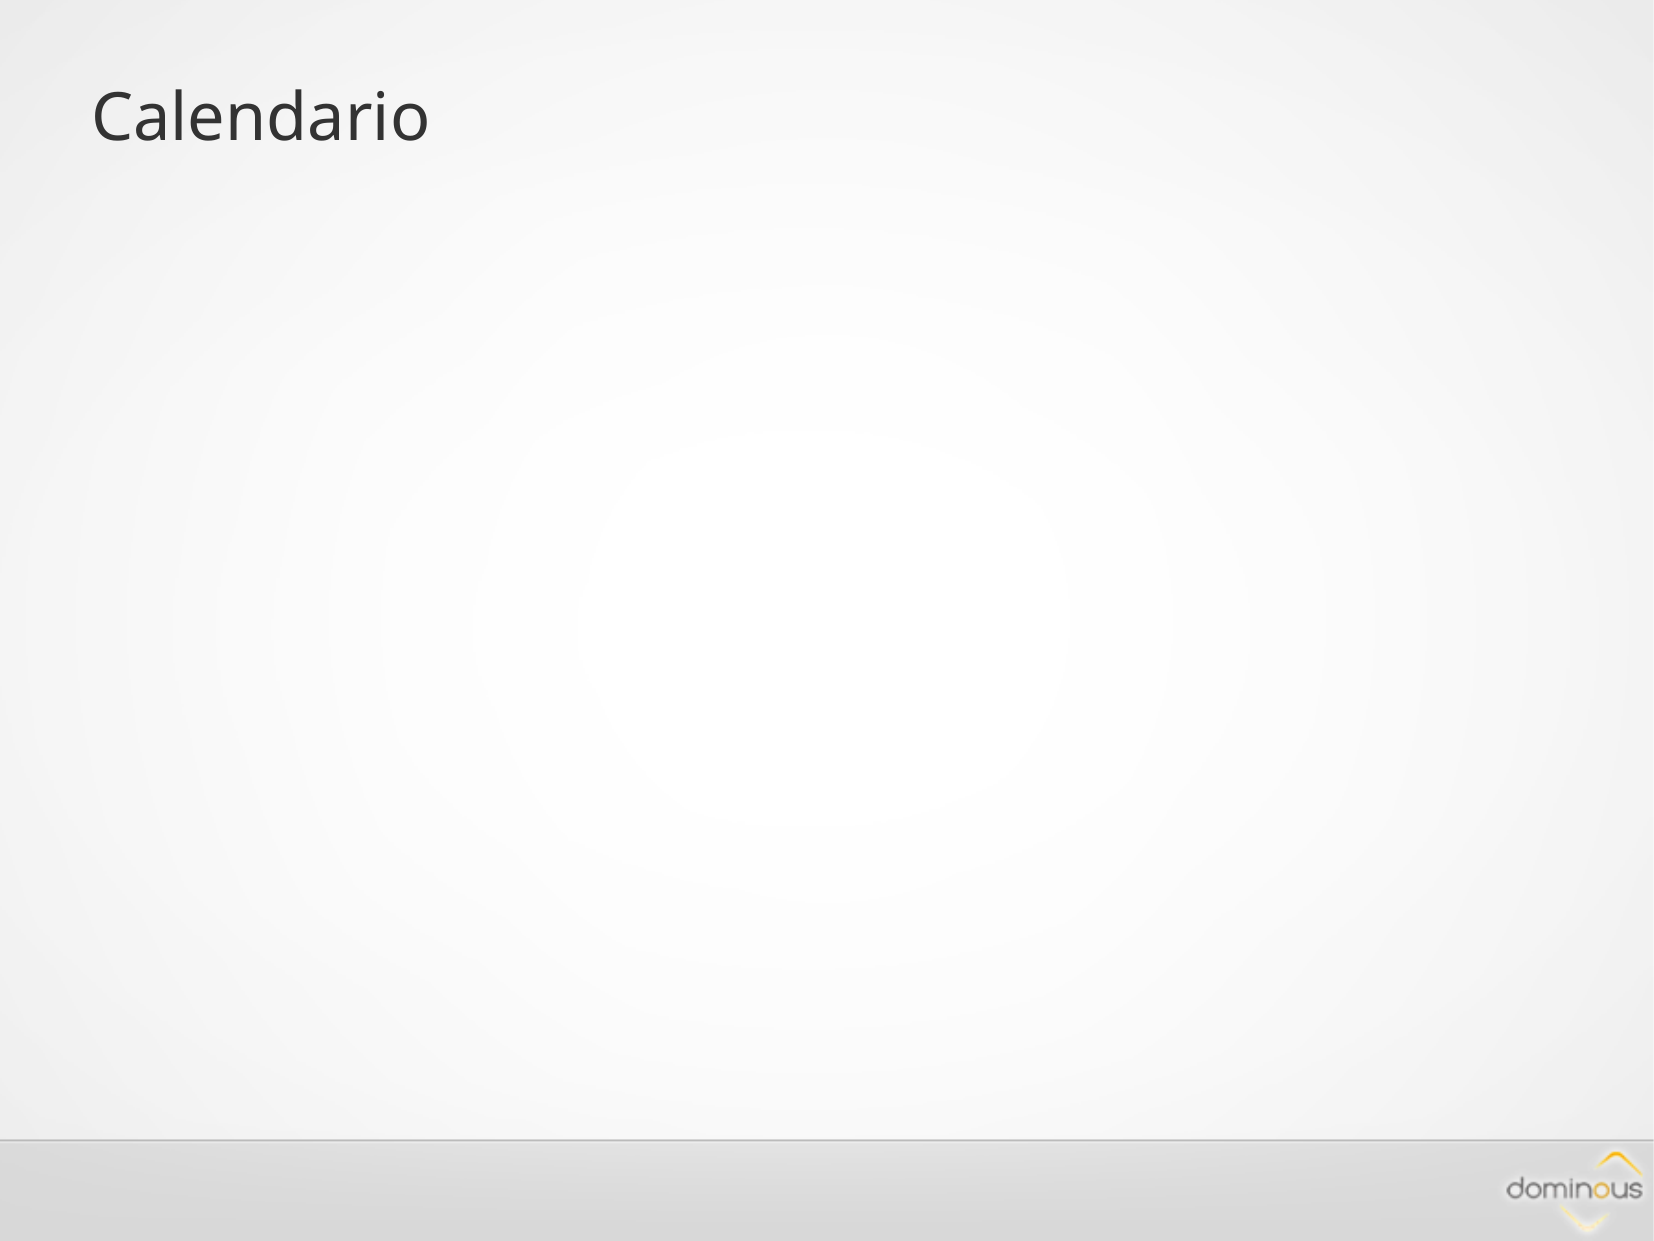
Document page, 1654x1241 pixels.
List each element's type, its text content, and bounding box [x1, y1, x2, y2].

text_box Calendario [76, 61, 1524, 683]
picture [0, 0, 1654, 1241]
